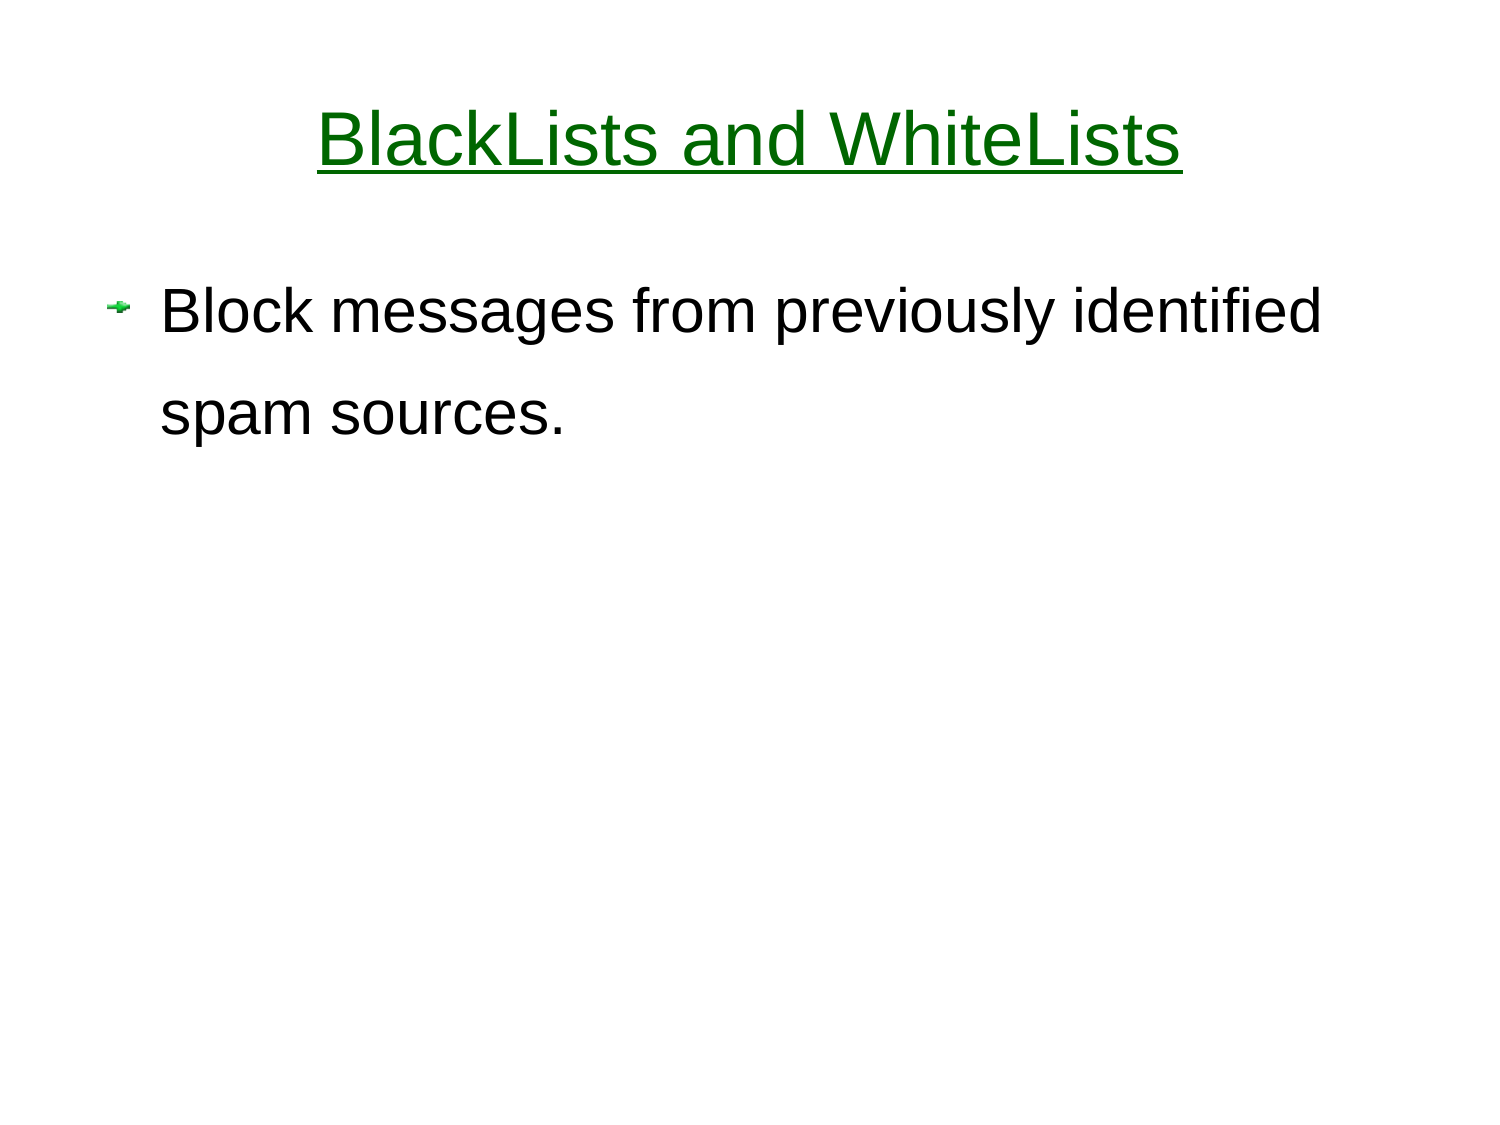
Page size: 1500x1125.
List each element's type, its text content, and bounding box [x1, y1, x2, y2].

title BlackLists and WhiteLists [75, 45, 1425, 233]
list Block messages from previously identified spam sources. [75, 262, 1425, 1006]
